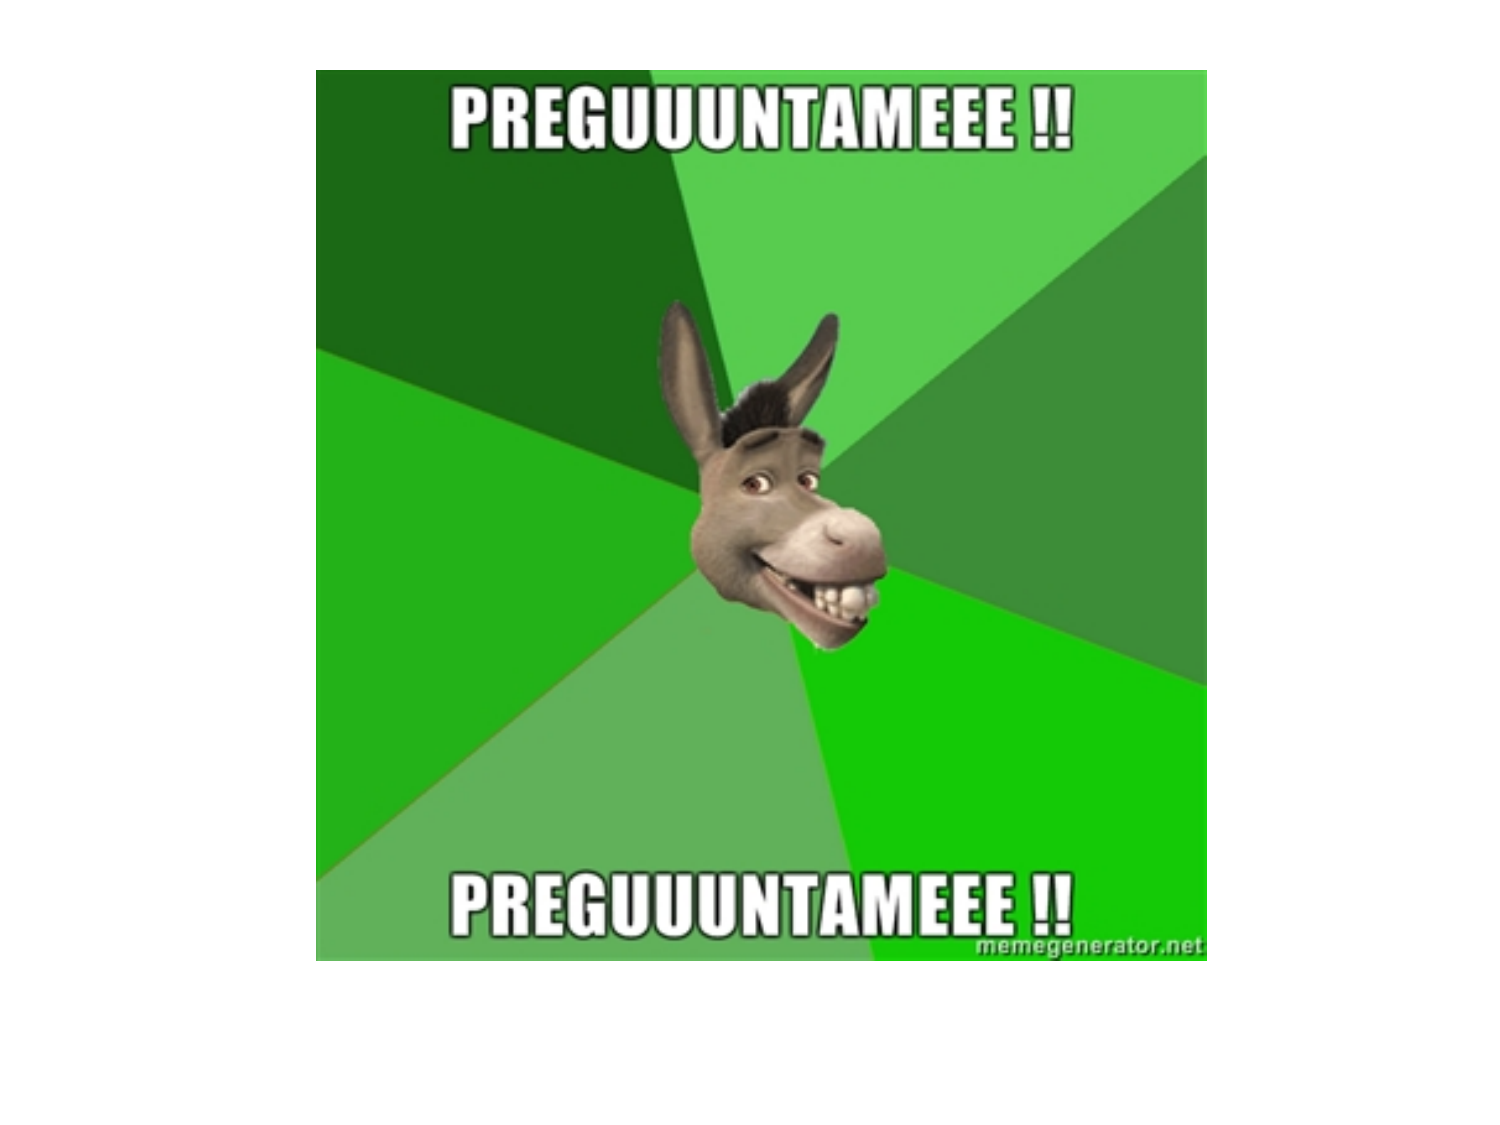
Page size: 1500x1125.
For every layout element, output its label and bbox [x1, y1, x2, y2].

picture [316, 70, 1207, 961]
